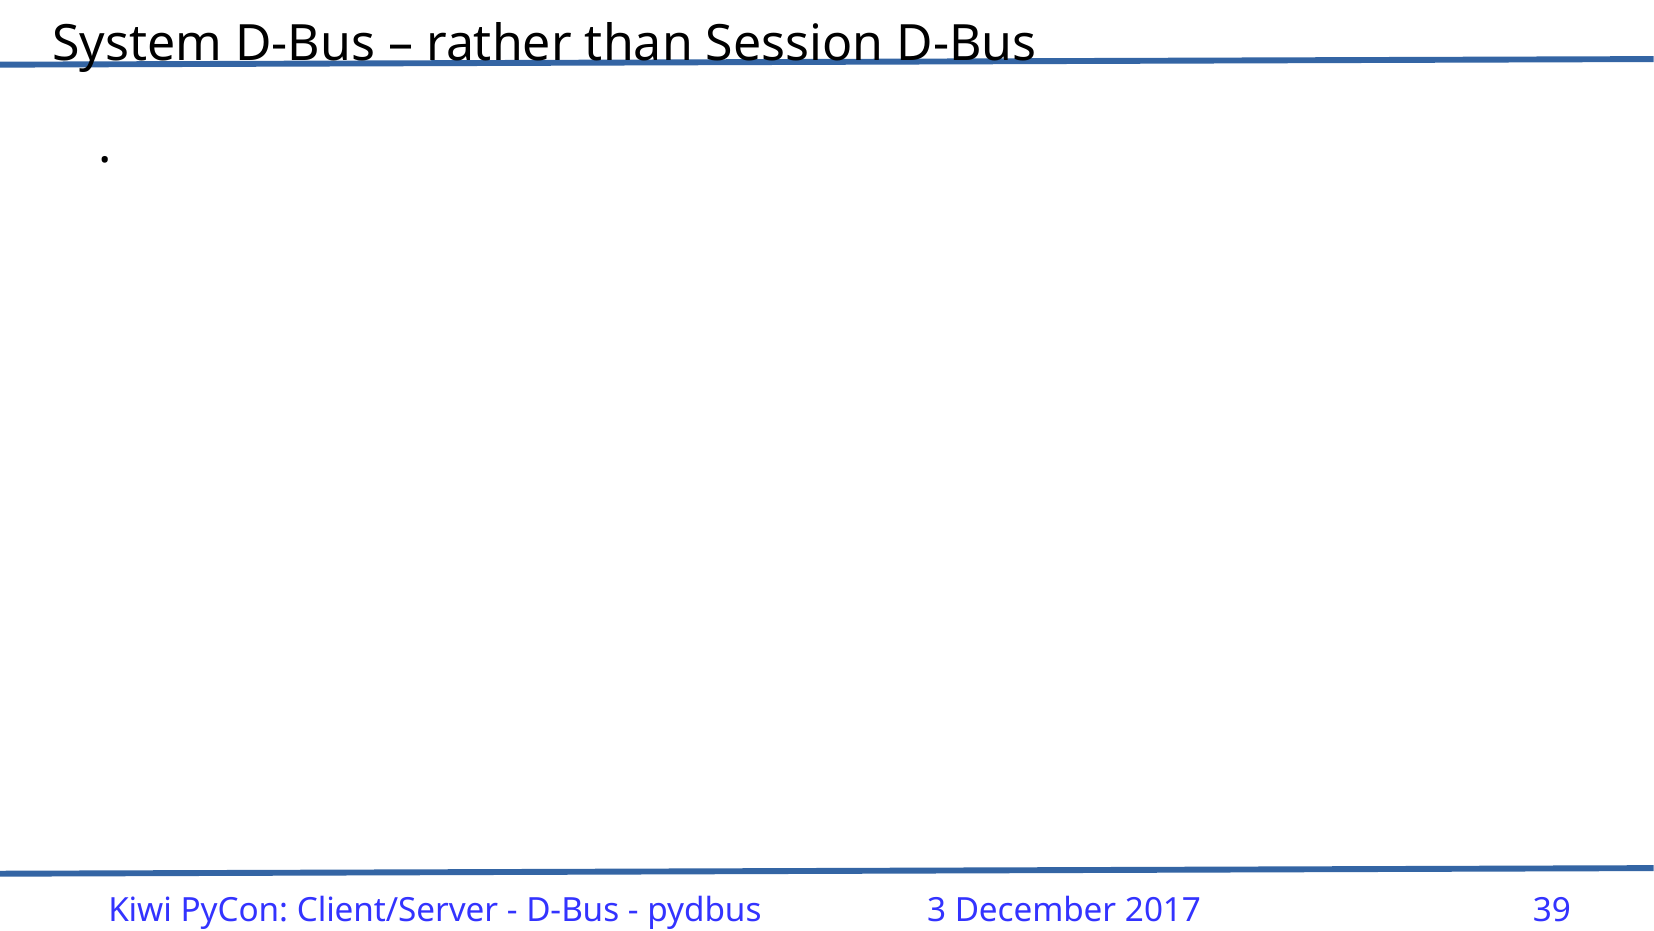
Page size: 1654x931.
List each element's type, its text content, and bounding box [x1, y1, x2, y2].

text_box System D-Bus – rather than Session D-Bus [37, 0, 1540, 76]
text_box . [84, 101, 1586, 750]
